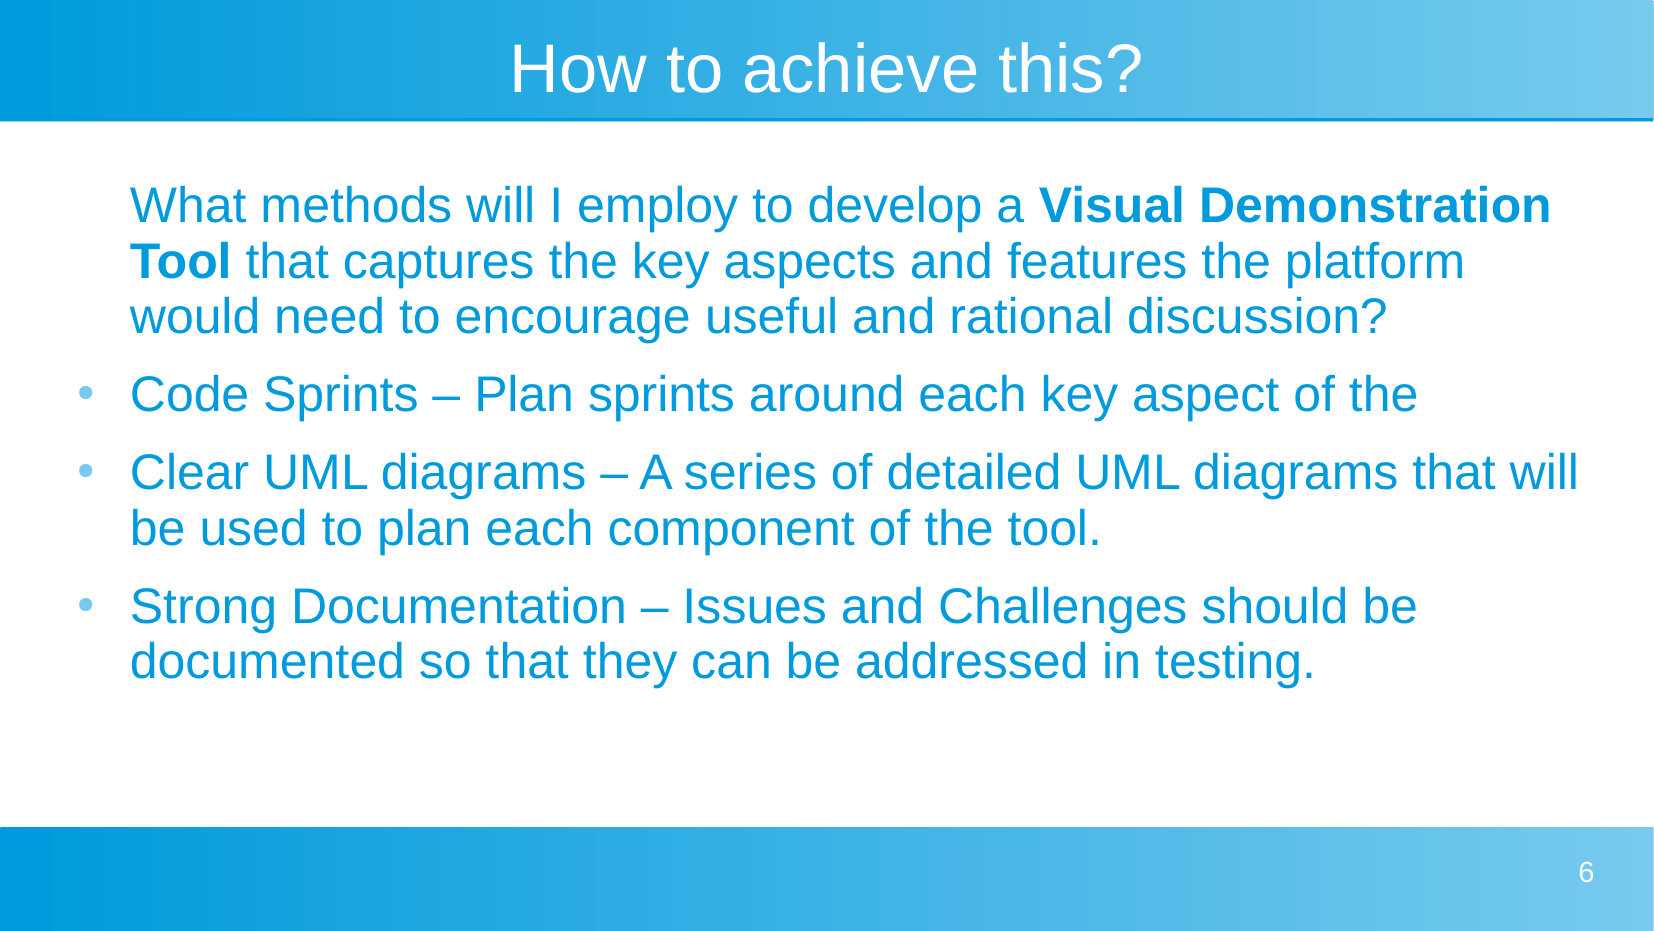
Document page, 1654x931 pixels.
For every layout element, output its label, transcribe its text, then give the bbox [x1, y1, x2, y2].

title How to achieve this? [59, 29, 1595, 108]
list What methods will I employ to develop a Visual Demonstration Tool that captures the key aspects and features the platform would need to encourage useful and rational discussion? Code Sprints – Plan sprints around each key aspect of the Clear UML diagrams – A series of detailed UML diagrams that will be used to plan each component of the tool. Strong Documentation – Issues and Challenges should be documented so that they can be addressed in testing. [59, 177, 1595, 768]
